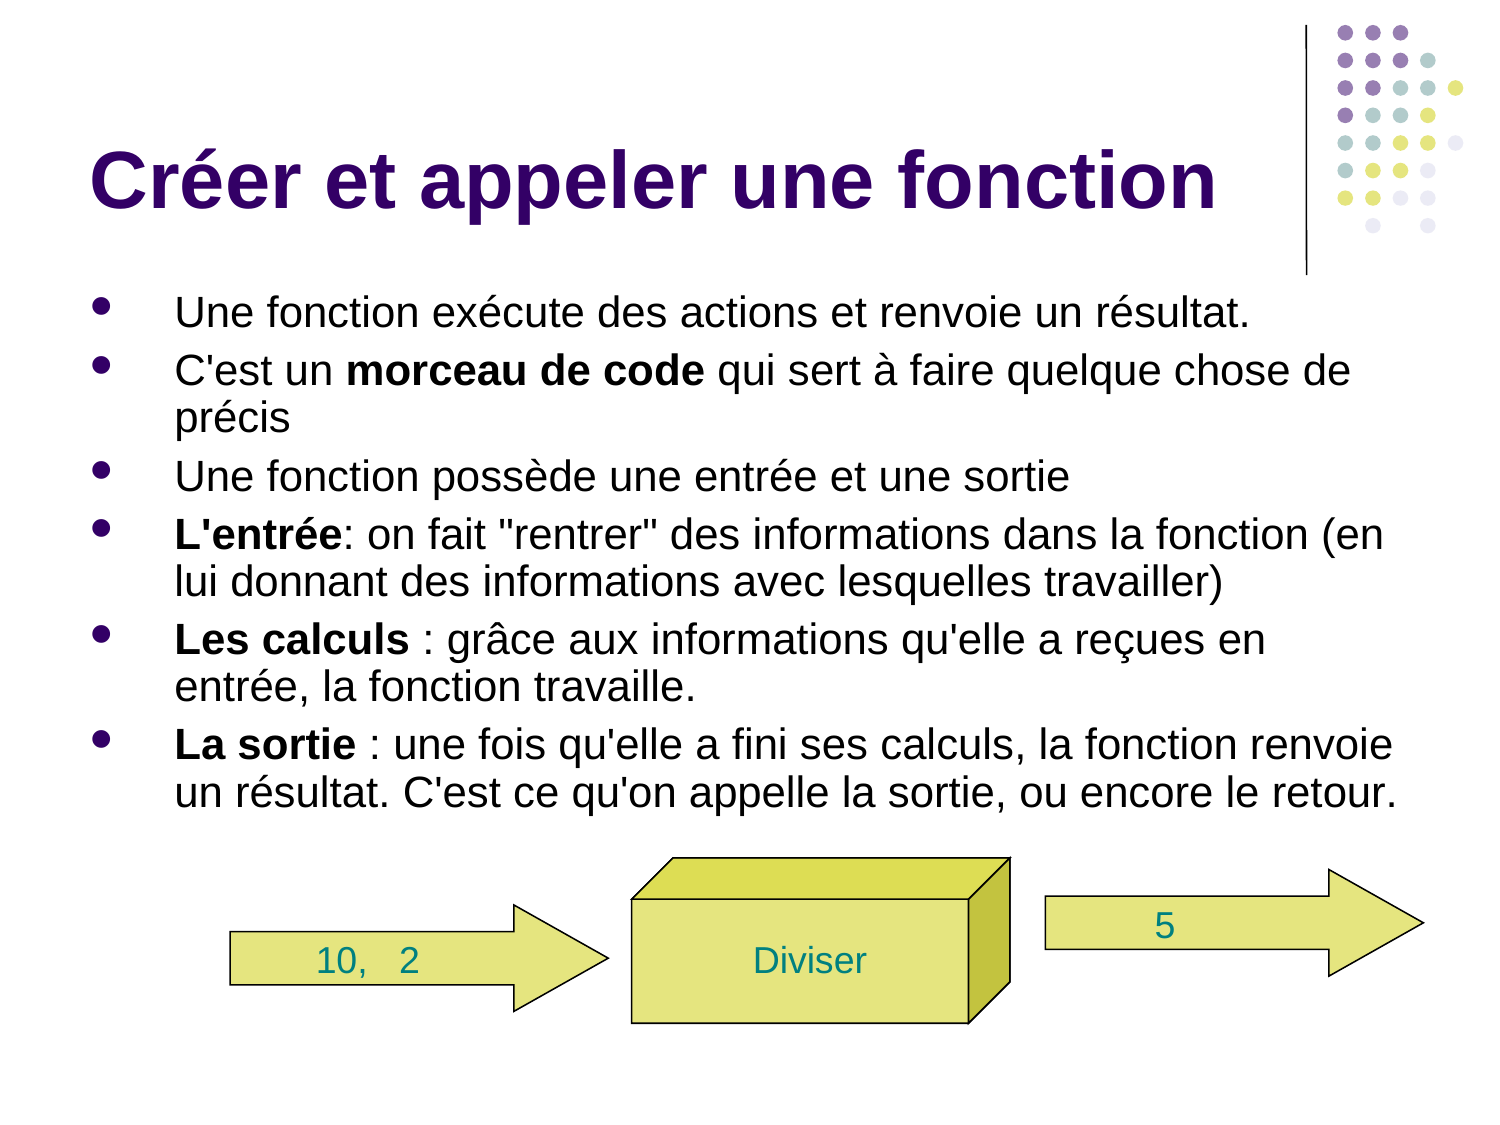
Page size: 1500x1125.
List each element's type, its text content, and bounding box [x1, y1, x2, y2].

title Créer et appeler une fonction [74, 20, 1313, 233]
text_box 5 [1139, 893, 1211, 954]
text_box [230, 931, 301, 985]
text_box [631, 857, 1010, 1024]
text_box [1211, 869, 1424, 977]
list Une fonction exécute des actions et renvoie un résultat. C'est un morceau de code qui sert à faire quelque chose de précis Une fonction possède une entrée et une sortie L'entrée: on fait "rentrer" des informations dans la fonction (en lui donnant des informations avec lesquelles travailler) Les calculs : grâce aux informations qu'elle a reçues en entrée, la fonction travaille. La sortie : une fois qu'elle a fini ses calculs, la fonction renvoie un résultat. C'est ce qu'on appelle la sortie, ou encore le retour. [75, 282, 1426, 1006]
text_box [455, 904, 609, 1012]
text_box 10, 2 [301, 928, 455, 990]
text_box Diviser [738, 928, 892, 990]
text_box [1045, 896, 1139, 950]
